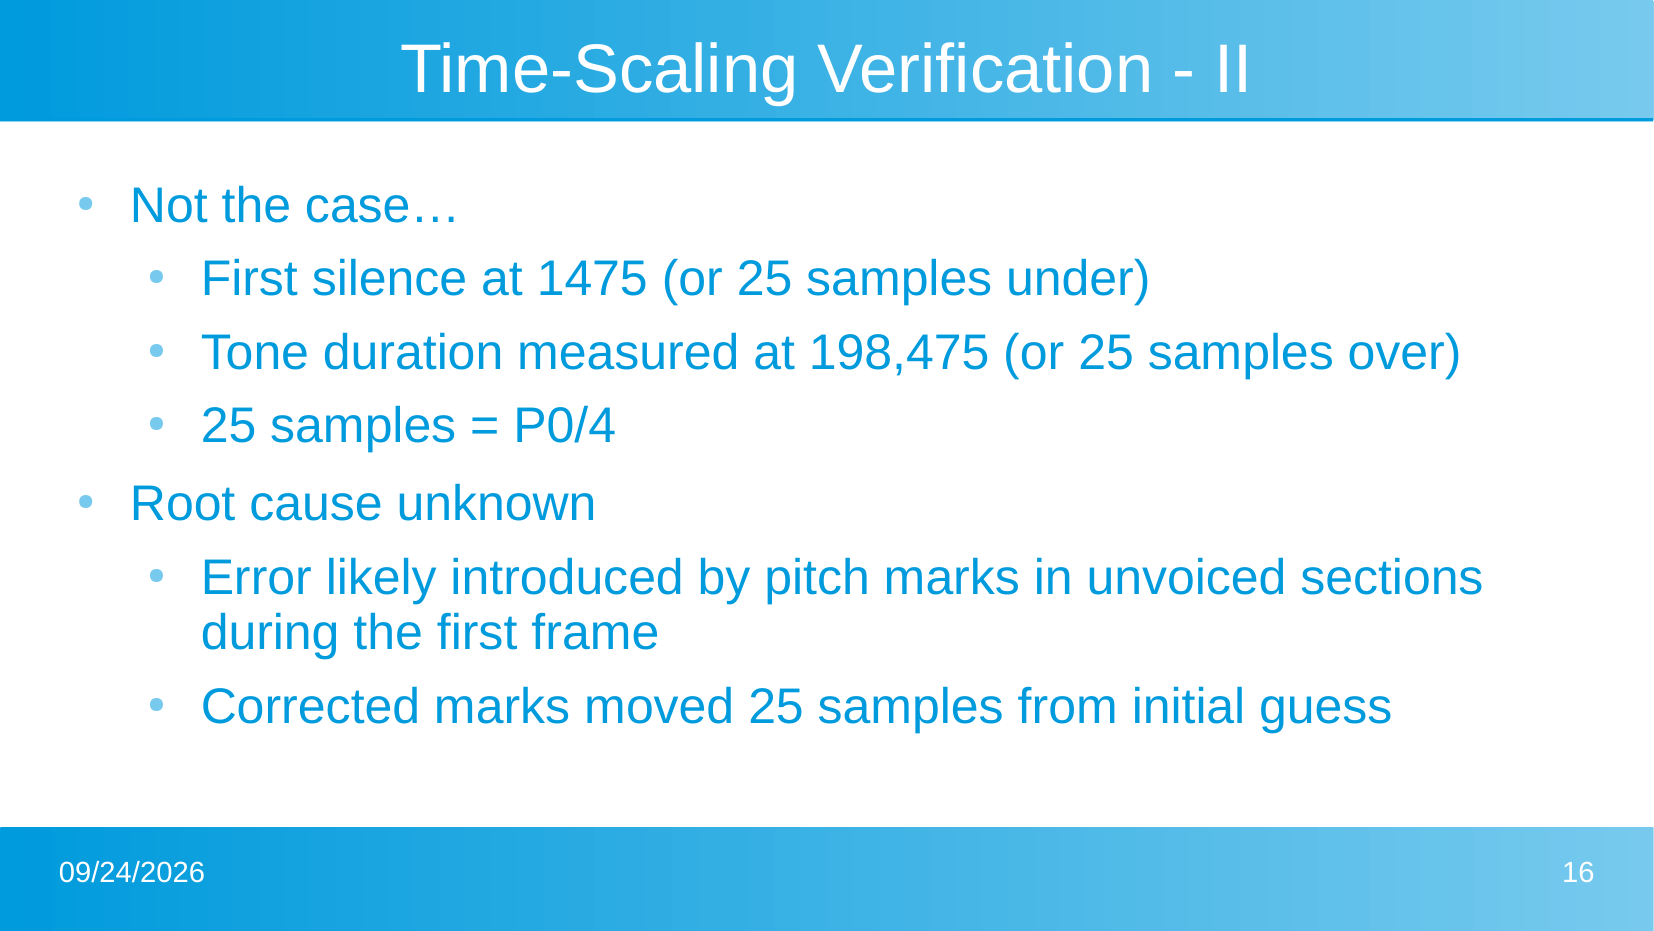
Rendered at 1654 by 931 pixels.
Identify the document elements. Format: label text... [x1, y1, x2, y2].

list Not the case… First silence at 1475 (or 25 samples under) Tone duration measured at 198,475 (or 25 samples over) 25 samples = P0/4 Root cause unknown Error likely introduced by pitch marks in unvoiced sections during the first frame Corrected marks moved 25 samples from initial guess [59, 177, 1595, 768]
title Time-Scaling Verification - II [59, 29, 1595, 108]
